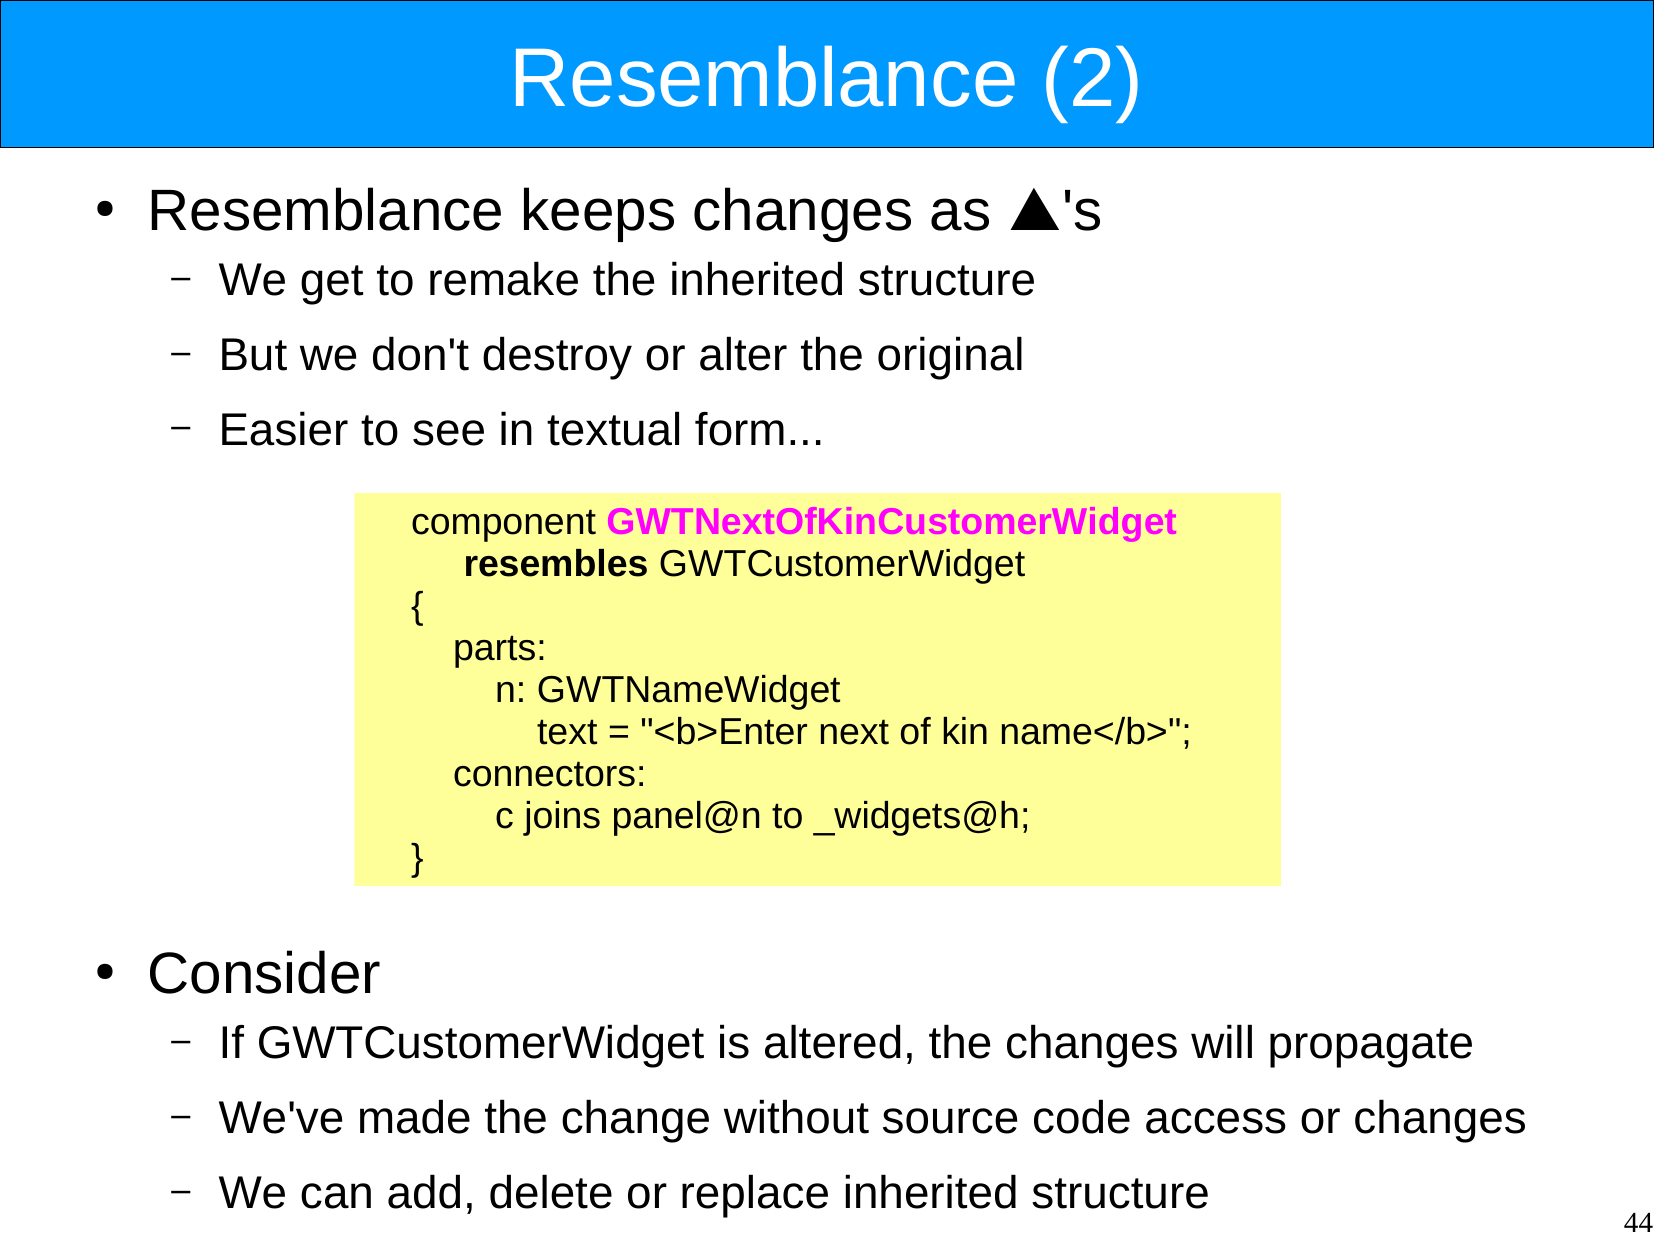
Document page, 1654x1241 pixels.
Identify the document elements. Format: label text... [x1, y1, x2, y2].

text_box component GWTNextOfKinCustomerWidget resembles GWTCustomerWidget { parts: n: GWTNameWidget text = "<b>Enter next of kin name</b>"; connectors: c joins panel@n to _widgets@h; } [354, 493, 1281, 886]
list Resemblance keeps changes as ▲'s We get to remake the inherited structure But we don't destroy or alter the original Easier to see in textual form... Consider If GWTCustomerWidget is altered, the changes will propagate We've made the change without source code access or changes We can add, delete or replace inherited structure [76, 177, 1565, 1219]
title Resemblance (2) [82, 13, 1571, 142]
